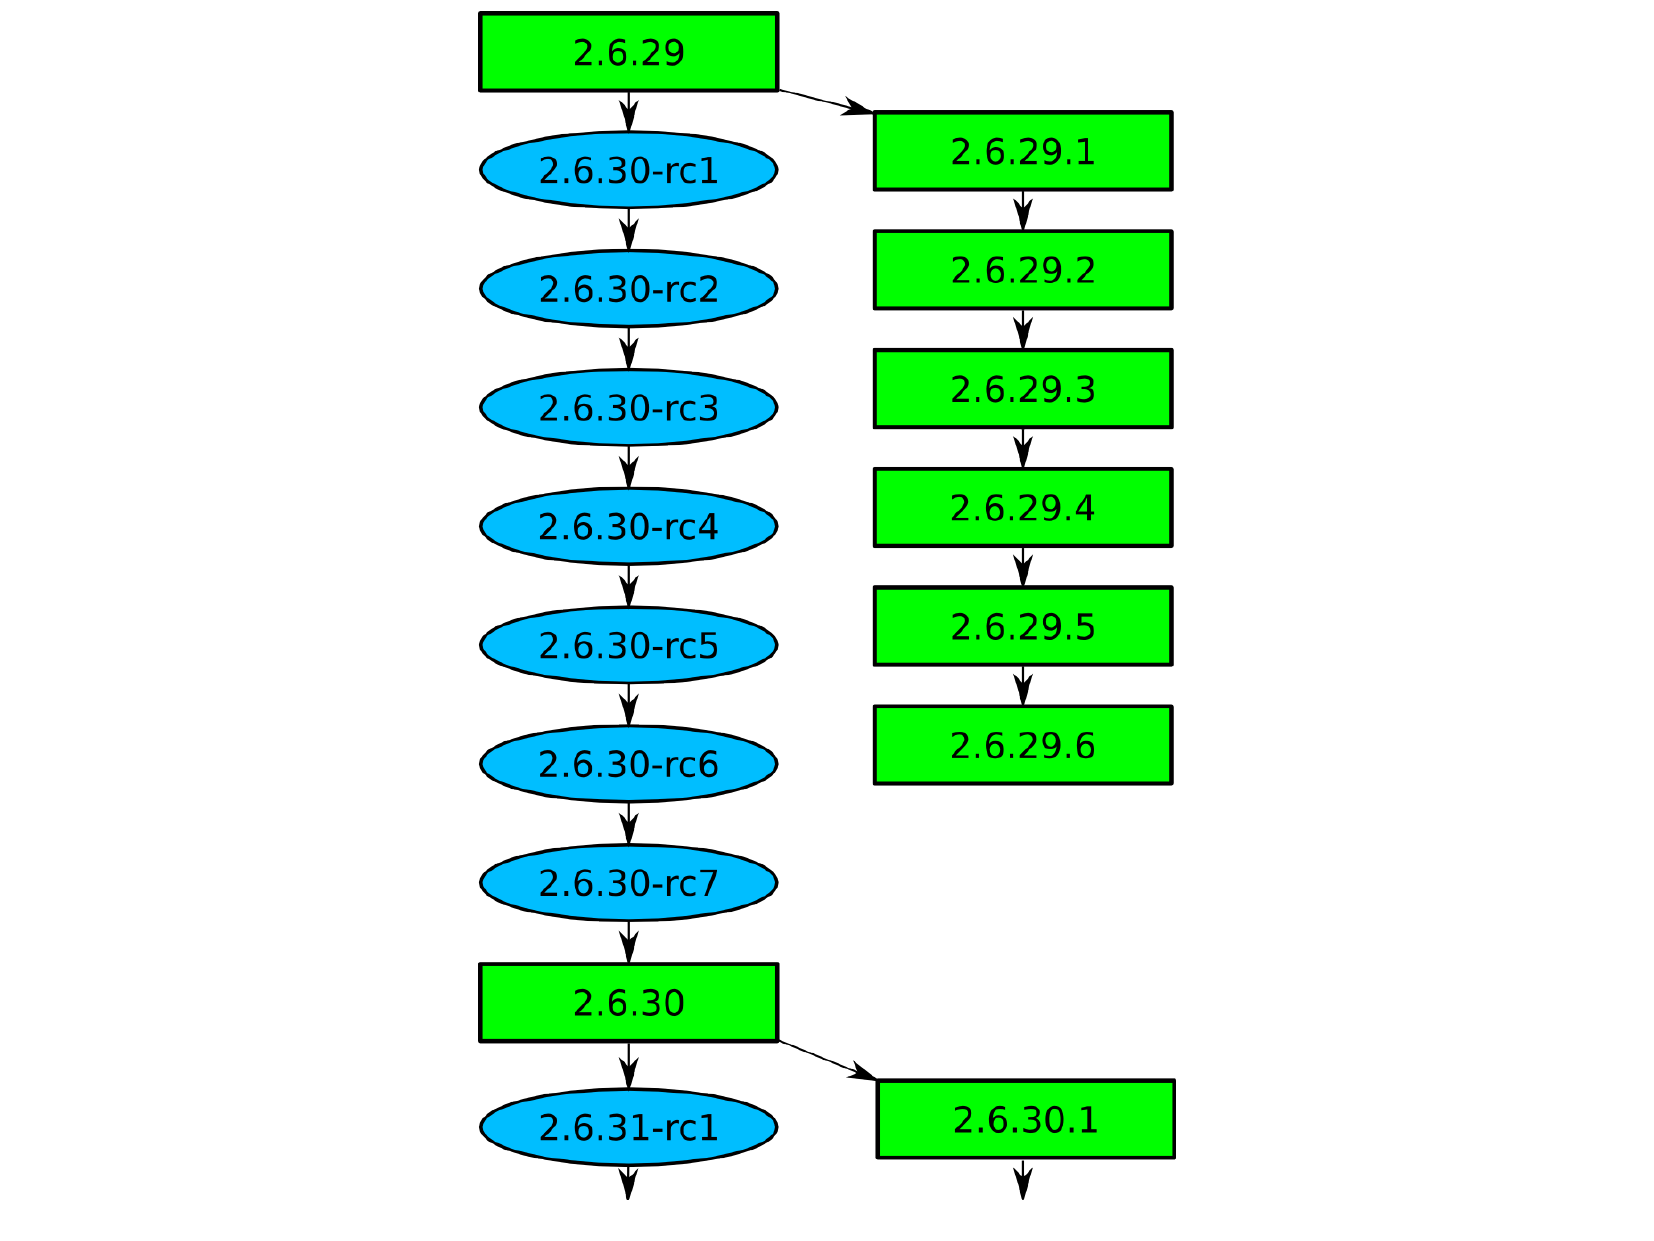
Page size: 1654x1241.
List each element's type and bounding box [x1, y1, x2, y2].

picture [478, 11, 1176, 1201]
